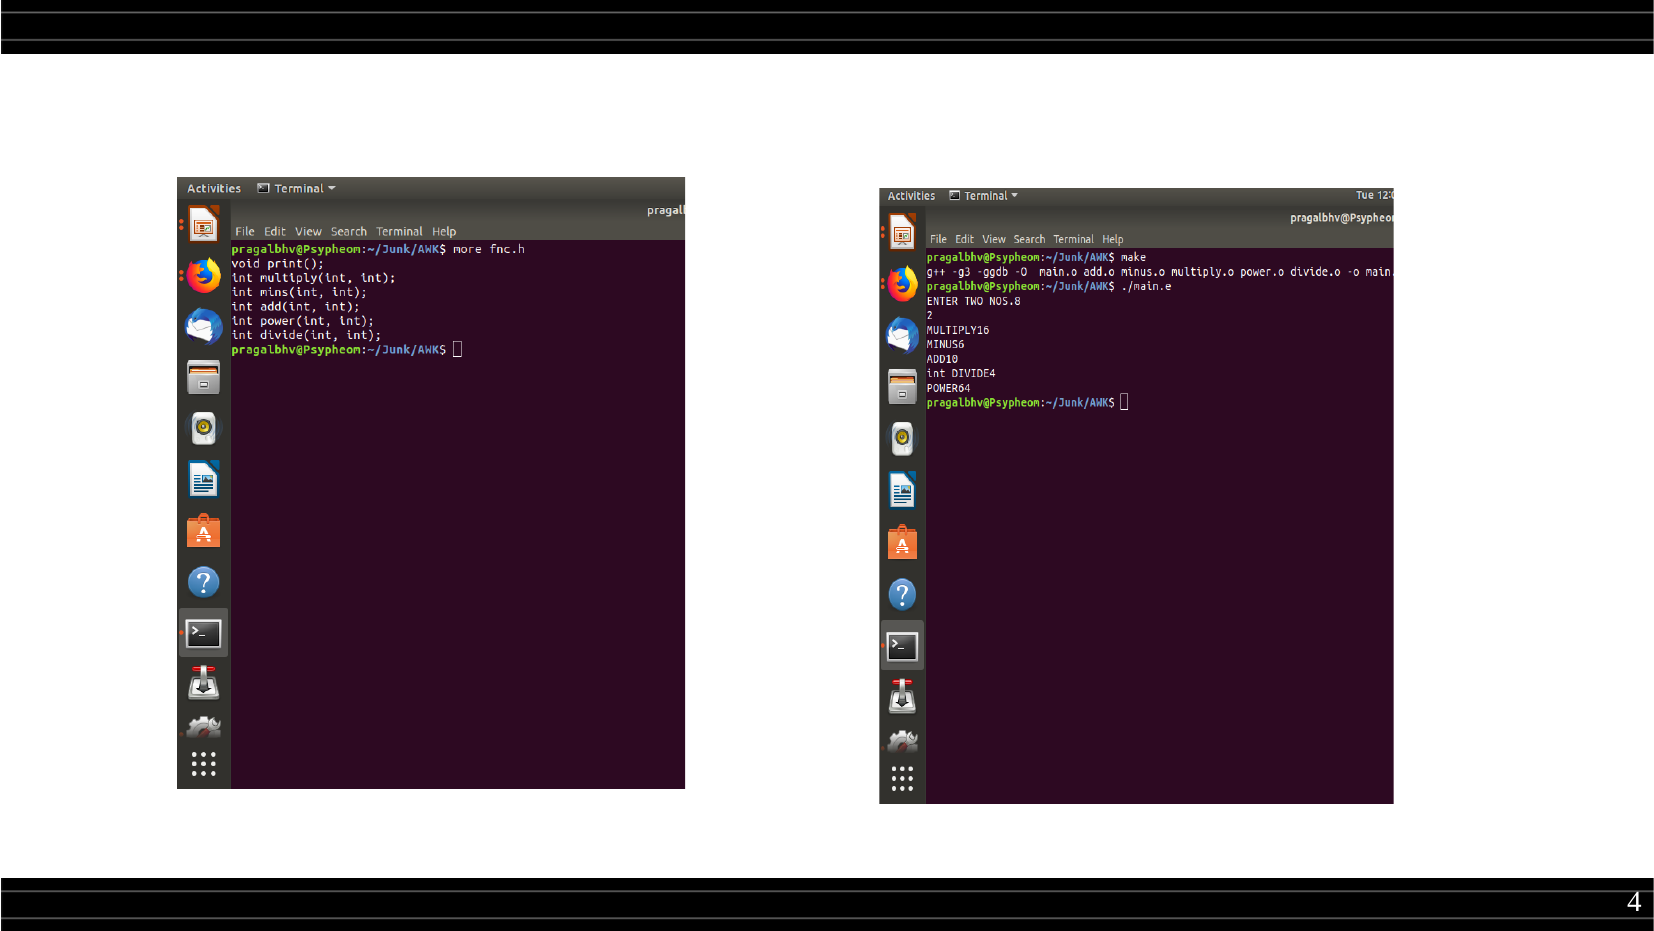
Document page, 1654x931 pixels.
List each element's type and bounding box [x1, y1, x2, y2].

picture [879, 188, 1394, 804]
picture [1, 0, 1654, 54]
picture [177, 177, 686, 789]
picture [1, 878, 1654, 931]
